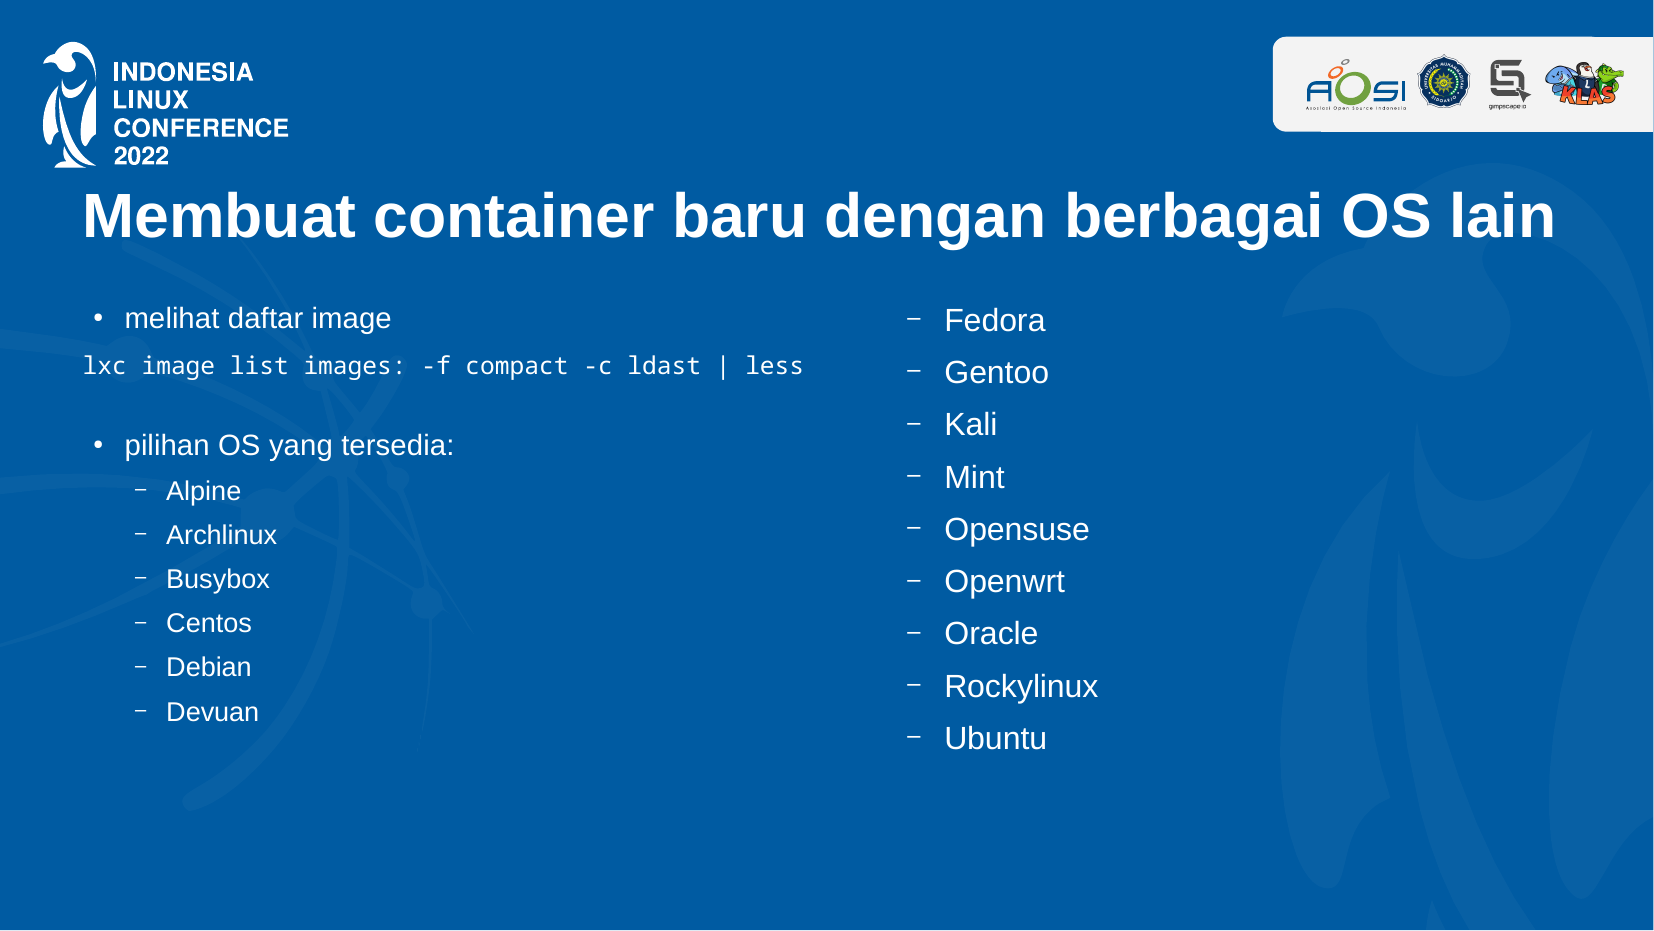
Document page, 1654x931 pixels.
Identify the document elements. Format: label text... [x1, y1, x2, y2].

picture [1417, 54, 1471, 108]
list Fedora Gentoo Kali Mint Opensuse Openwrt Oracle Rockylinux Ubuntu [845, 302, 1572, 758]
list melihat daftar image lxc image list images: -f compact -c ldast | less pilihan OS yang tersedia: Alpine Archlinux Busybox Centos Debian Devuan [82, 302, 809, 758]
title Membuat container baru dengan berbagai OS lain [82, 150, 1571, 281]
picture [1545, 62, 1624, 105]
